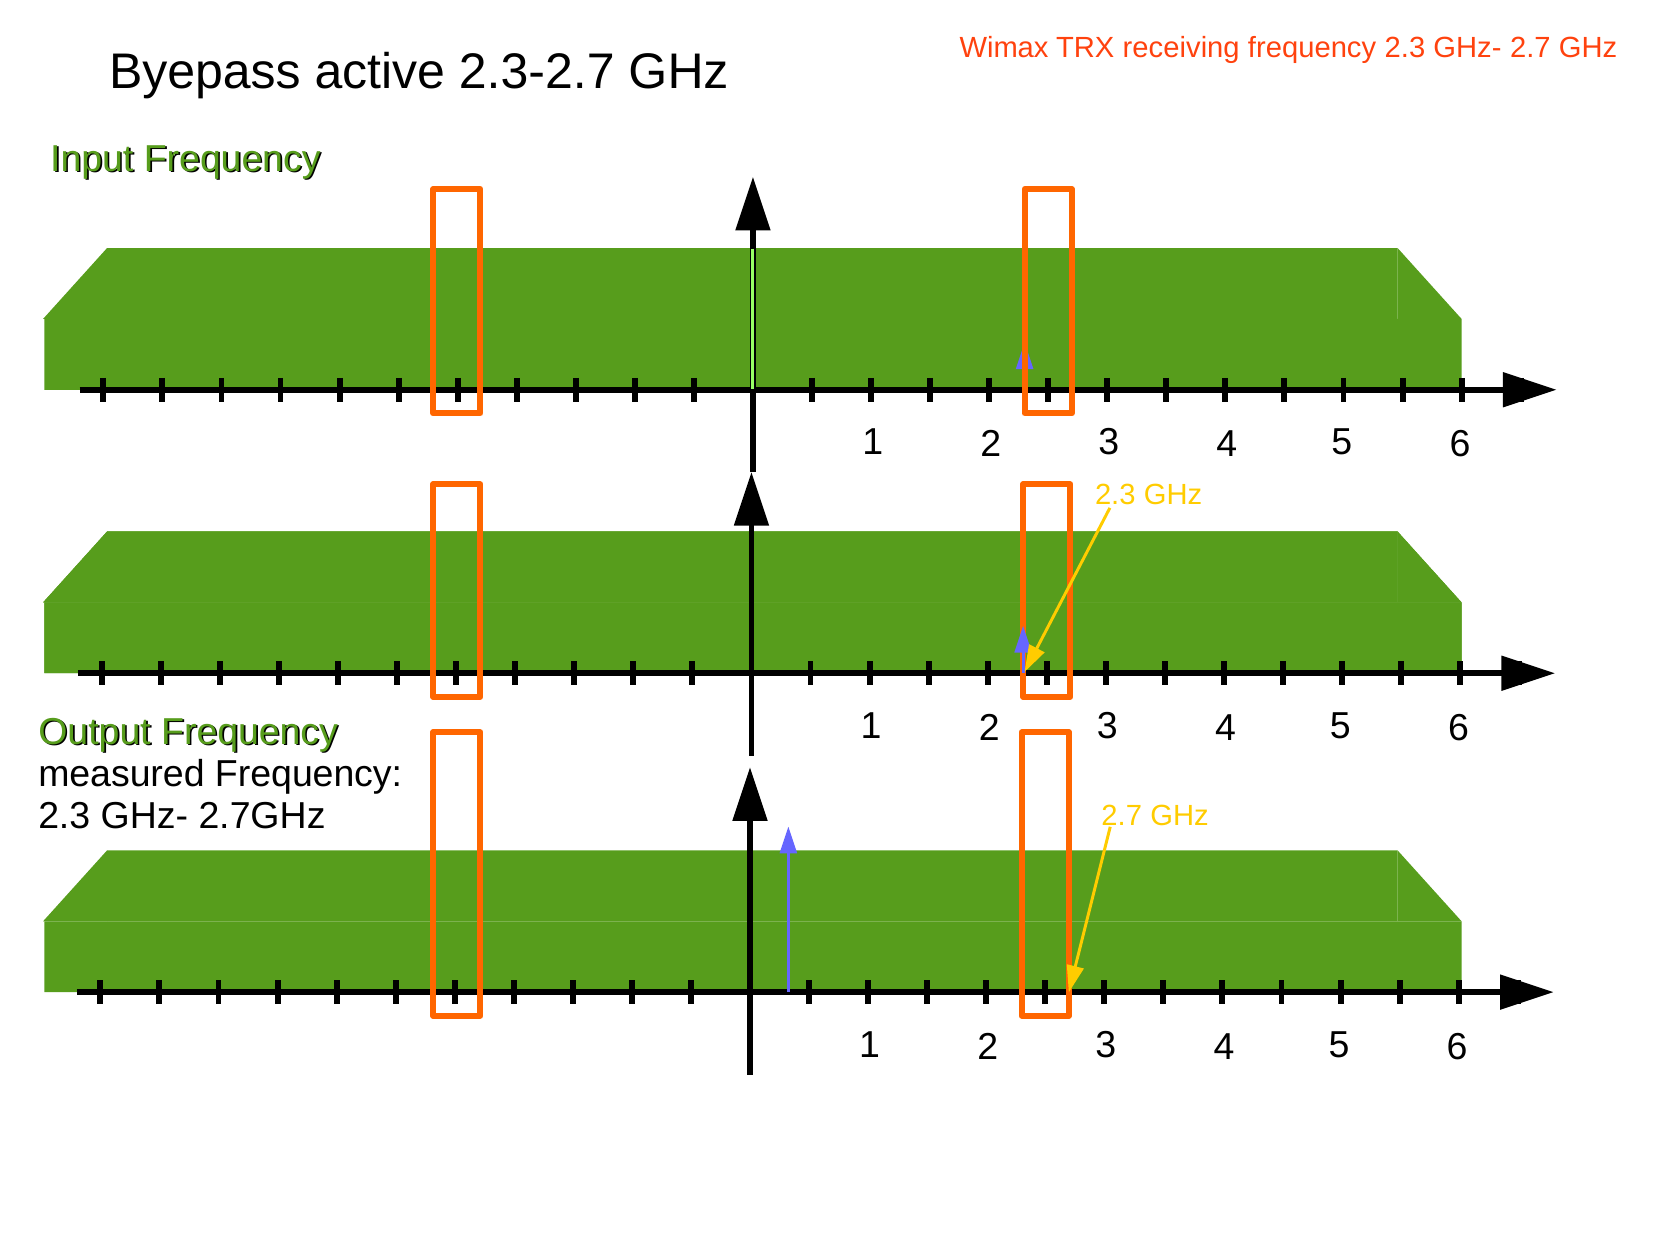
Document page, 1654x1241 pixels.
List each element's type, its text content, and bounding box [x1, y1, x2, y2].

text_box [483, 531, 749, 670]
text_box Byepass active 2.3-2.7 GHz [94, 35, 744, 107]
text_box [436, 248, 477, 387]
text_box [1026, 531, 1067, 646]
text_box [756, 248, 1022, 387]
text_box [483, 850, 747, 989]
text_box [1072, 850, 1462, 989]
text_box [1072, 850, 1102, 965]
text_box 5 [1316, 413, 1368, 471]
text_box [753, 850, 787, 989]
text_box 4 [1201, 415, 1253, 473]
text_box [1028, 248, 1069, 387]
text_box [790, 850, 1019, 989]
text_box 5 [1313, 1015, 1365, 1073]
text_box 4 [1198, 1017, 1250, 1075]
text_box 6 [1431, 1017, 1483, 1075]
text_box [1073, 531, 1462, 670]
text_box Output Frequency measured Frequency: 2.3 GHz- 2.7GHz [23, 702, 417, 844]
text_box [43, 850, 430, 993]
text_box [436, 531, 477, 670]
text_box 1 [845, 696, 897, 754]
text_box 1 [844, 1015, 895, 1073]
text_box 3 [1082, 696, 1133, 754]
text_box 2 [965, 415, 1016, 473]
text_box 3 [1080, 1015, 1132, 1073]
text_box [43, 248, 430, 390]
text_box [436, 850, 477, 989]
text_box Wimax TRX receiving frequency 2.3 GHz- 2.7 GHz [944, 23, 1633, 72]
text_box [1028, 596, 1067, 670]
text_box 2.3 GHz [1080, 470, 1218, 518]
text_box [1073, 531, 1095, 573]
text_box 1 [847, 413, 898, 471]
text_box [1025, 850, 1066, 989]
text_box [1075, 248, 1462, 387]
text_box [754, 531, 1020, 670]
text_box 2 [964, 699, 1015, 756]
text_box Input Frequency [35, 129, 377, 229]
text_box 2.7 GHz [1086, 791, 1224, 839]
text_box 5 [1315, 696, 1366, 754]
text_box 6 [1433, 699, 1484, 756]
text_box 4 [1200, 699, 1251, 756]
text_box 6 [1434, 415, 1486, 473]
text_box [483, 248, 750, 387]
text_box 2 [962, 1017, 1013, 1075]
text_box [43, 531, 430, 674]
text_box 3 [1083, 413, 1135, 470]
